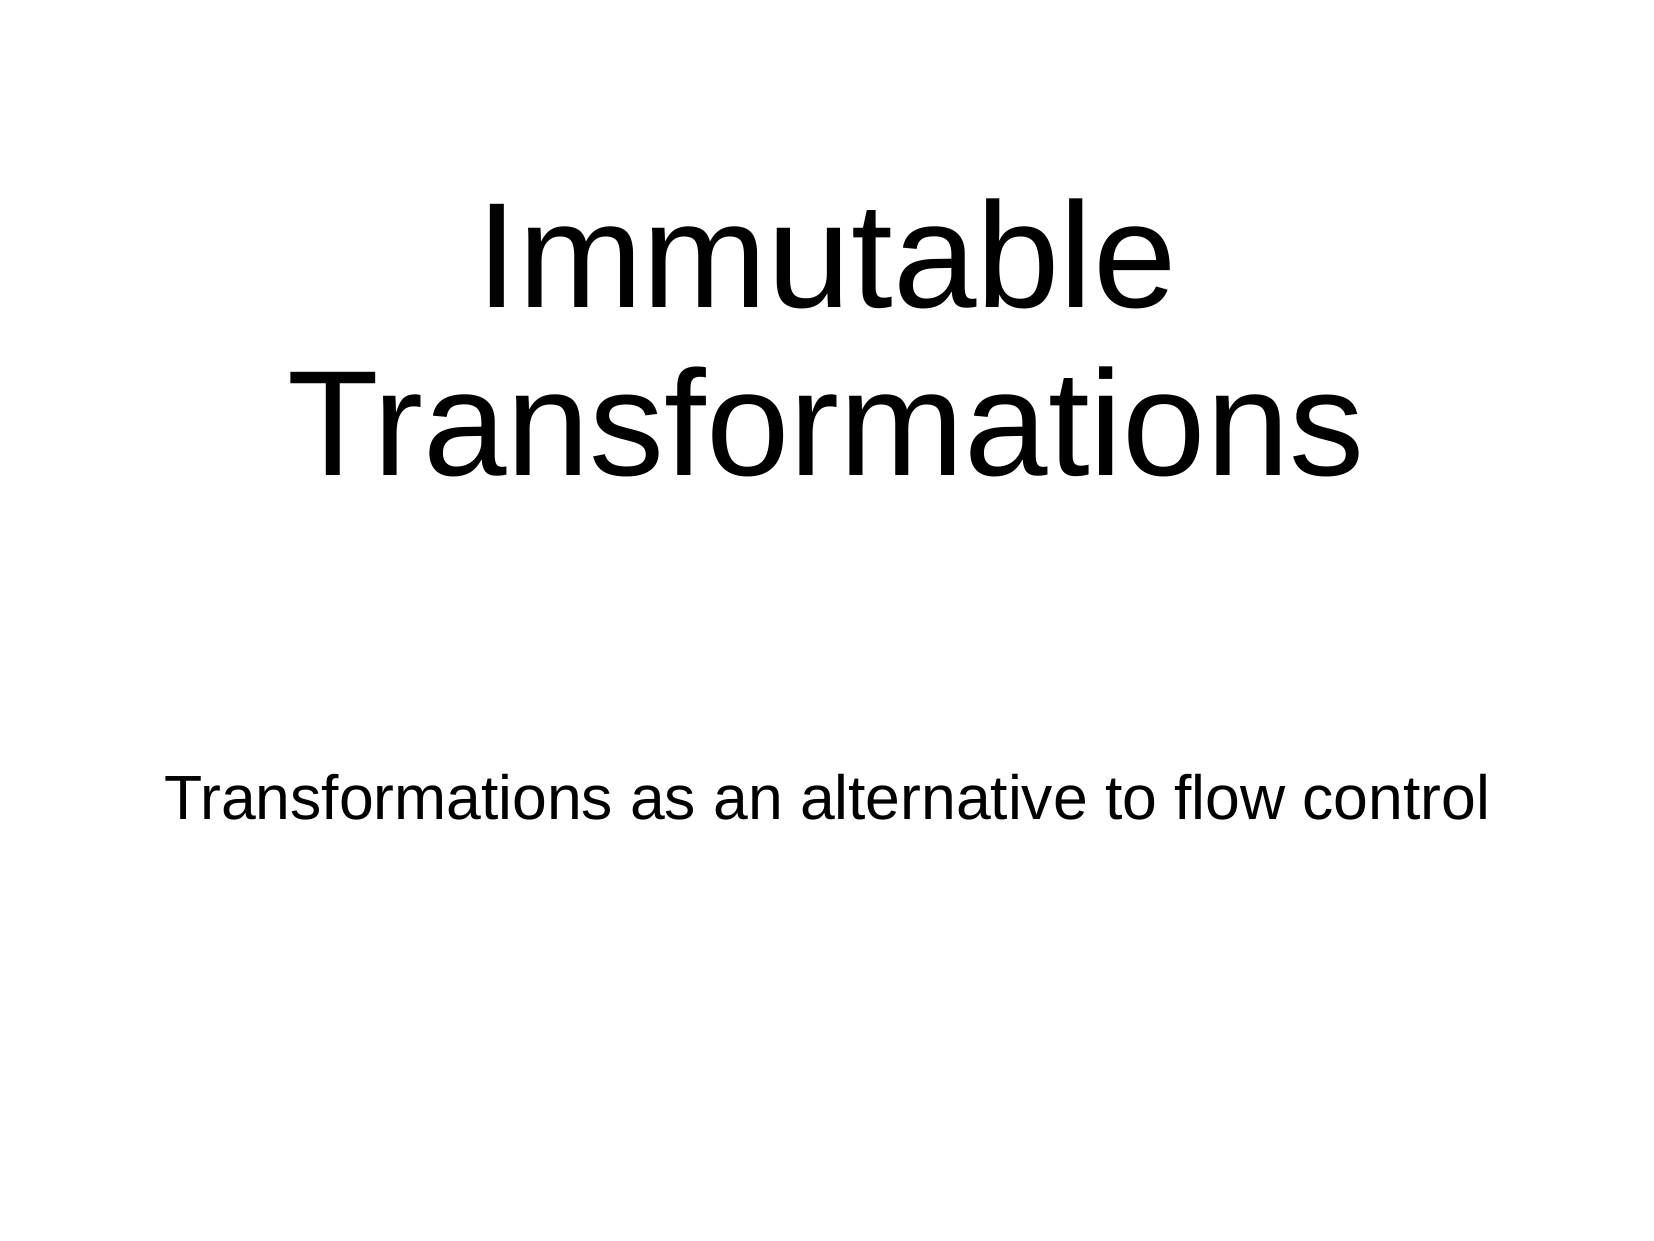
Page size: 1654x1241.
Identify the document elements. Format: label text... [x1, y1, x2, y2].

subtitle Immutable Transformations [82, 49, 1571, 631]
text_box Transformations as an alternative to flow control [150, 755, 1507, 841]
